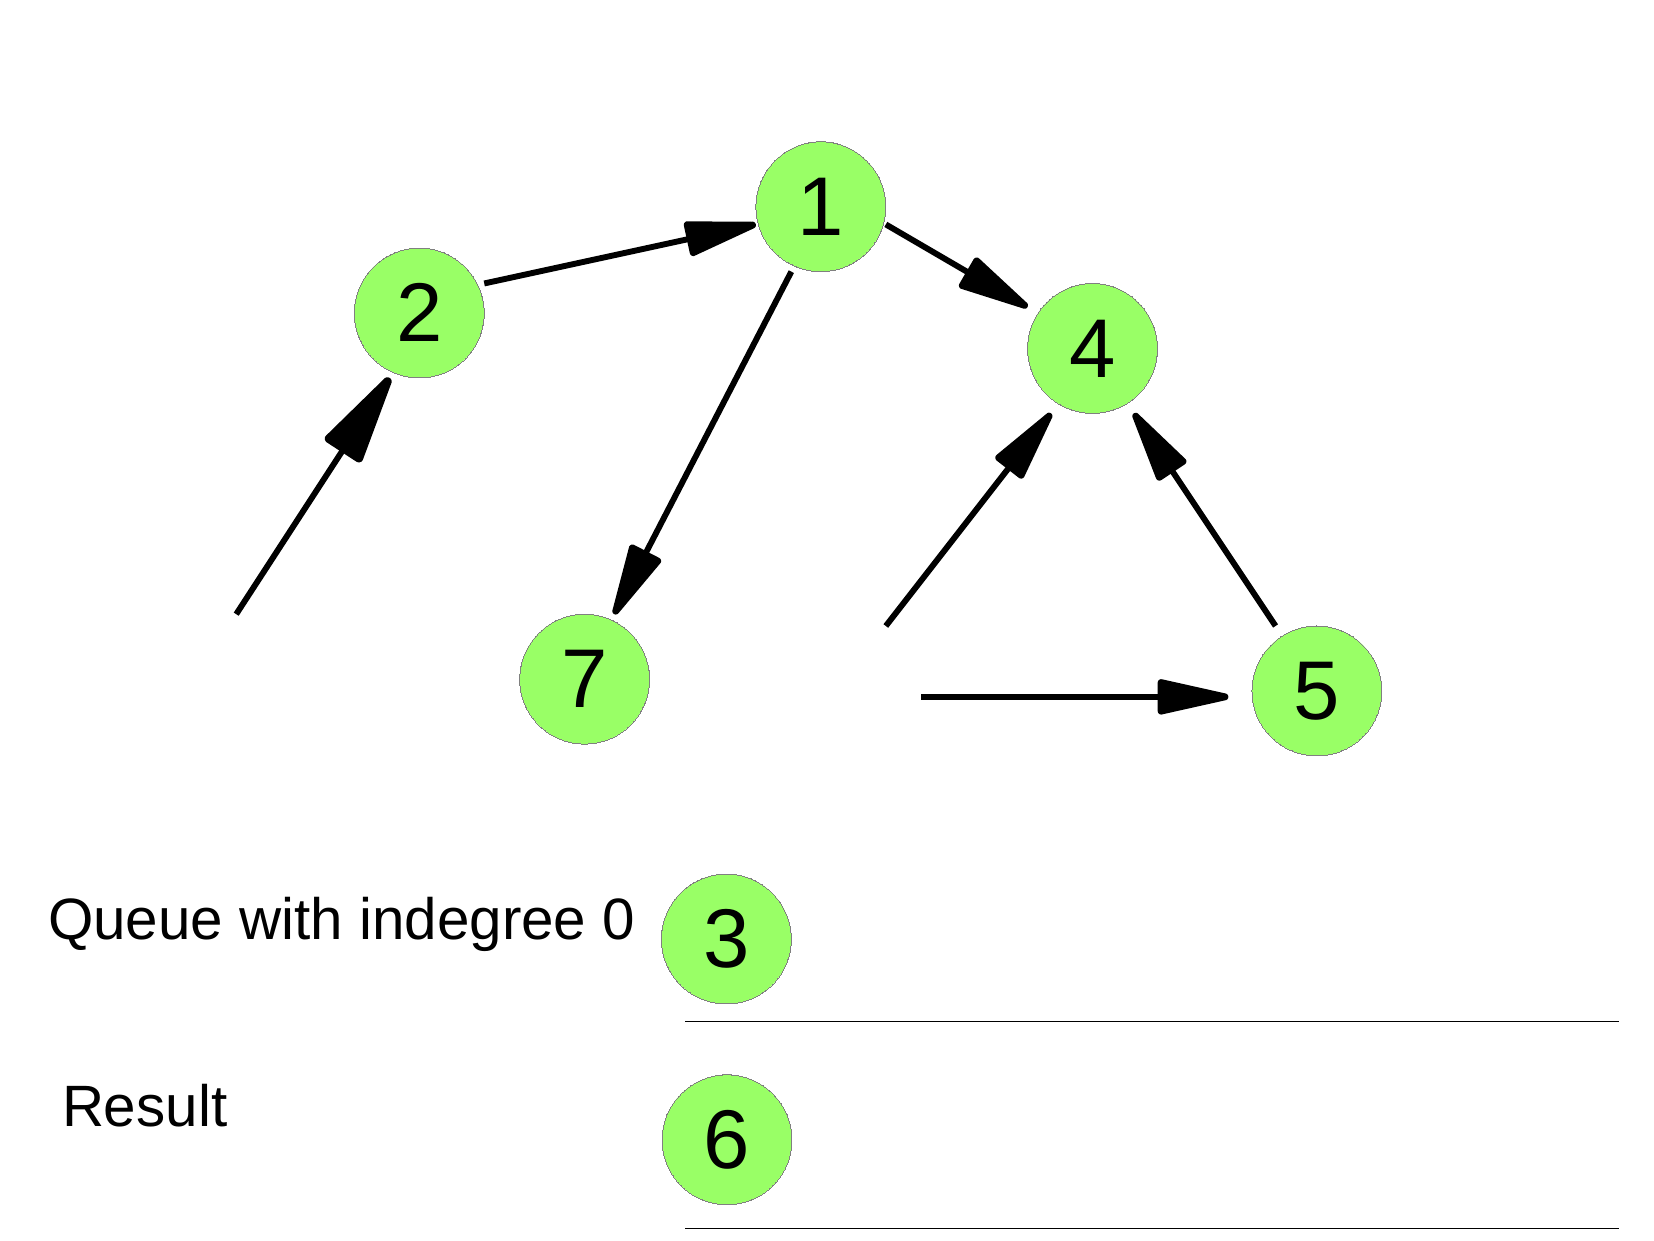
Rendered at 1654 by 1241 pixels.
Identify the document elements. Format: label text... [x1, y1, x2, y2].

text_box 1 [755, 141, 886, 272]
text_box 6 [662, 1074, 792, 1205]
text_box Queue with indegree 0 [33, 879, 650, 960]
text_box 5 [1251, 625, 1382, 756]
text_box 4 [1027, 283, 1158, 414]
text_box 2 [354, 248, 485, 378]
text_box 3 [661, 874, 792, 1004]
text_box 7 [519, 614, 650, 745]
text_box Result [47, 1065, 243, 1146]
